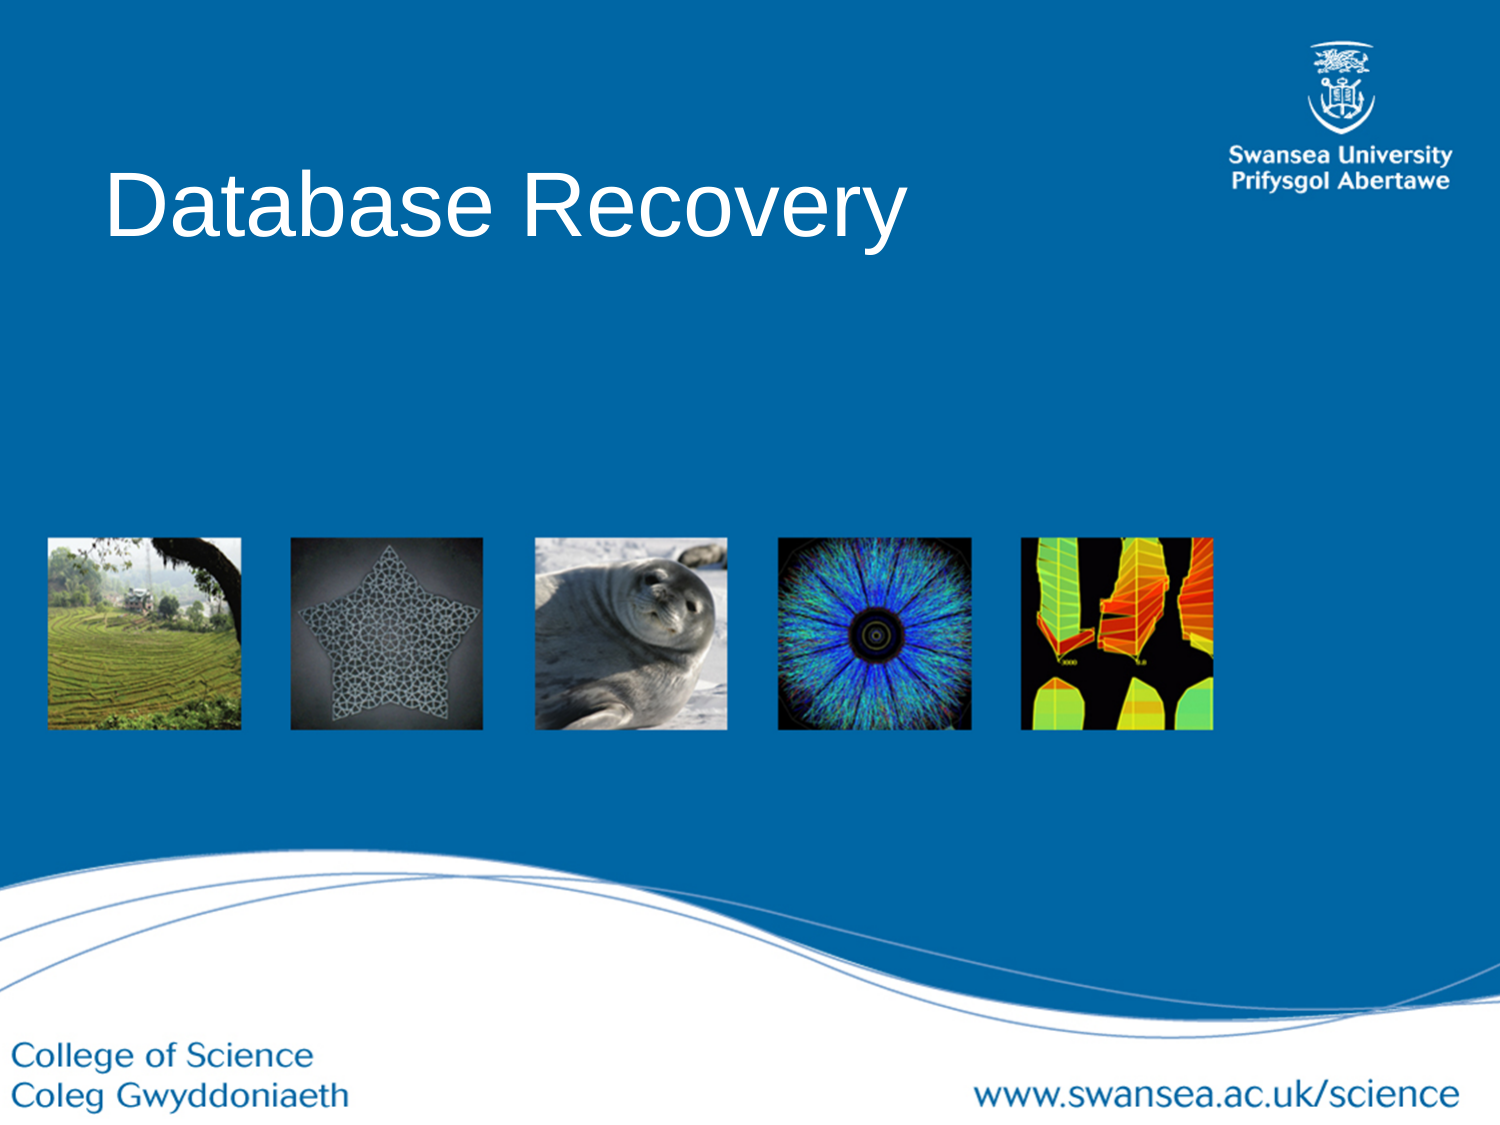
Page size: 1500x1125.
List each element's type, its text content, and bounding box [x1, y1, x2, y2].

text_box Database Recovery [88, 137, 1282, 262]
picture [0, 0, 1500, 1125]
